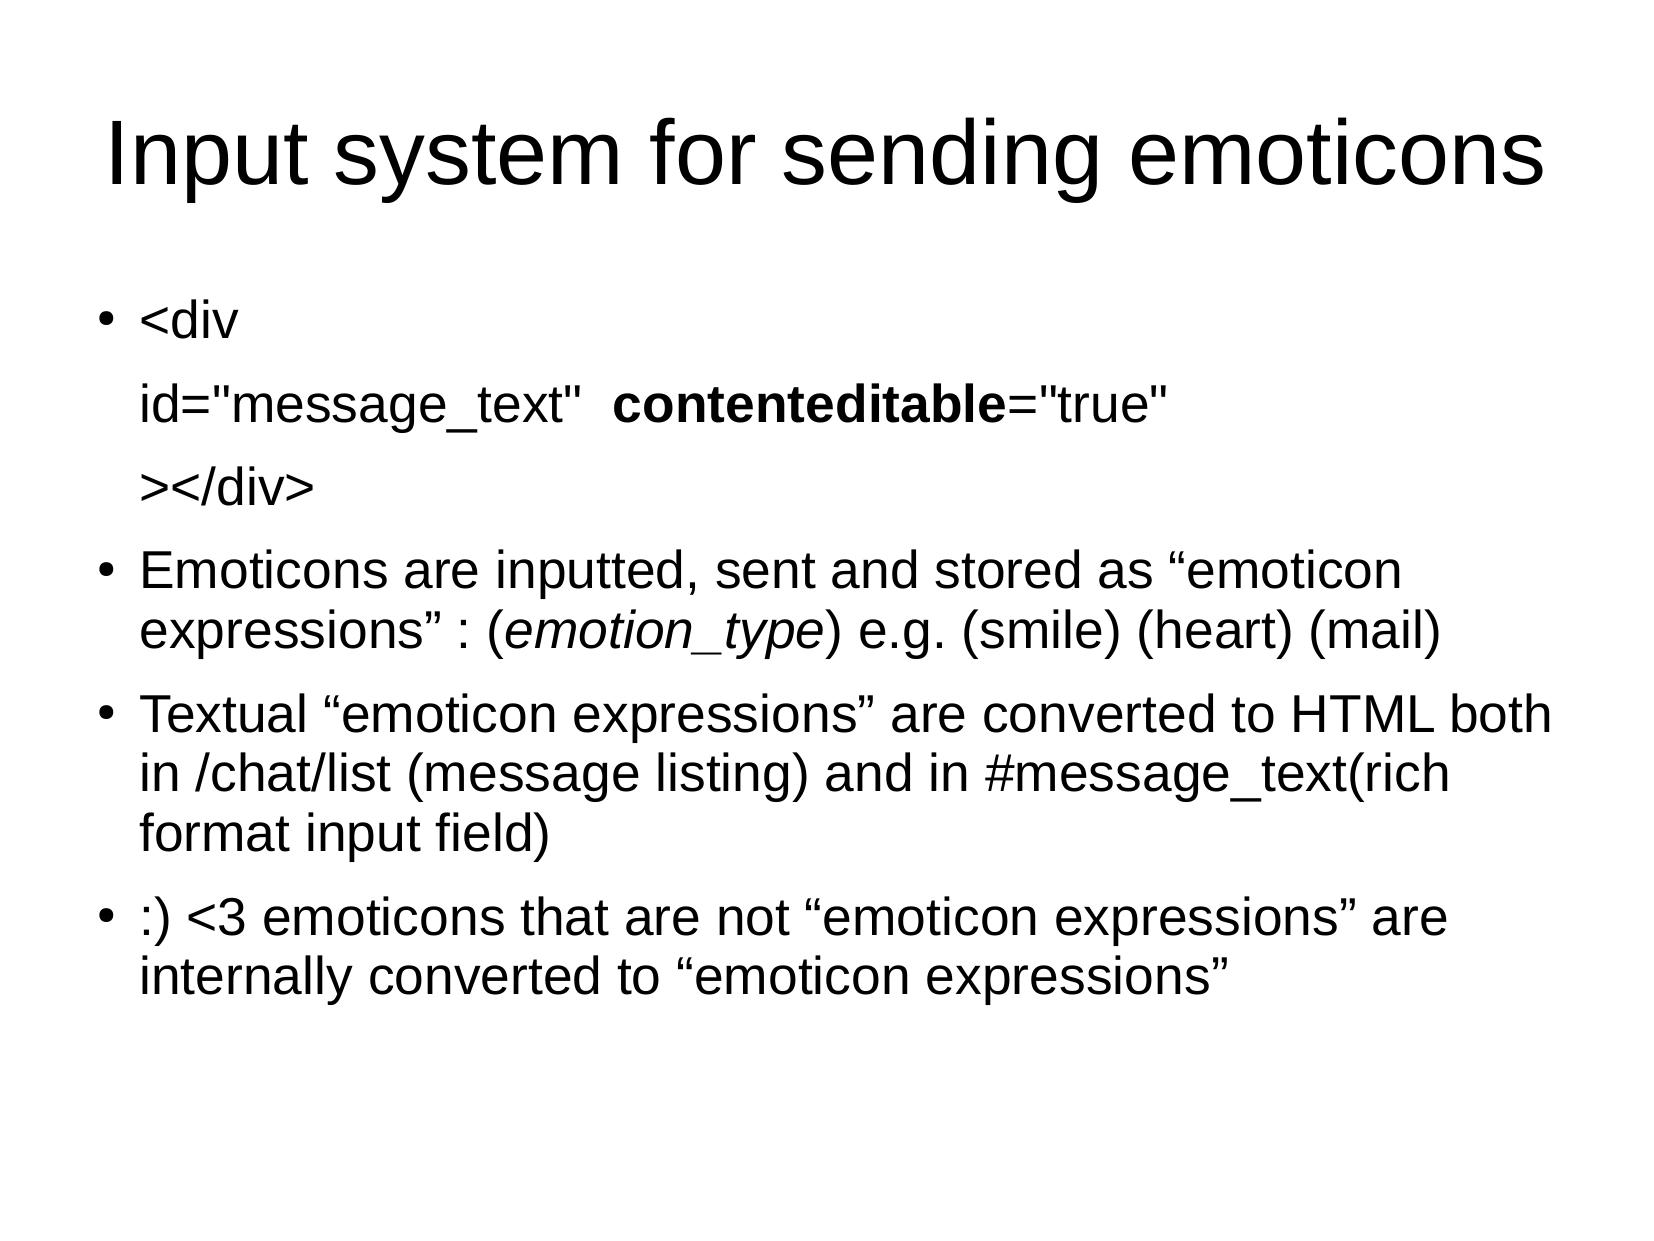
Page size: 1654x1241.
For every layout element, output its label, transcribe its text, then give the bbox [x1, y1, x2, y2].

title Input system for sending emoticons [82, 49, 1571, 257]
list <div id="message_text" contenteditable="true" ></div> Emoticons are inputted, sent and stored as “emoticon expressions” : (emotion_type) e.g. (smile) (heart) (mail) Textual “emoticon expressions” are converted to HTML both in /chat/list (message listing) and in #message_text(rich format input field) :) <3 emoticons that are not “emoticon expressions” are internally converted to “emoticon expressions” [82, 290, 1571, 1010]
